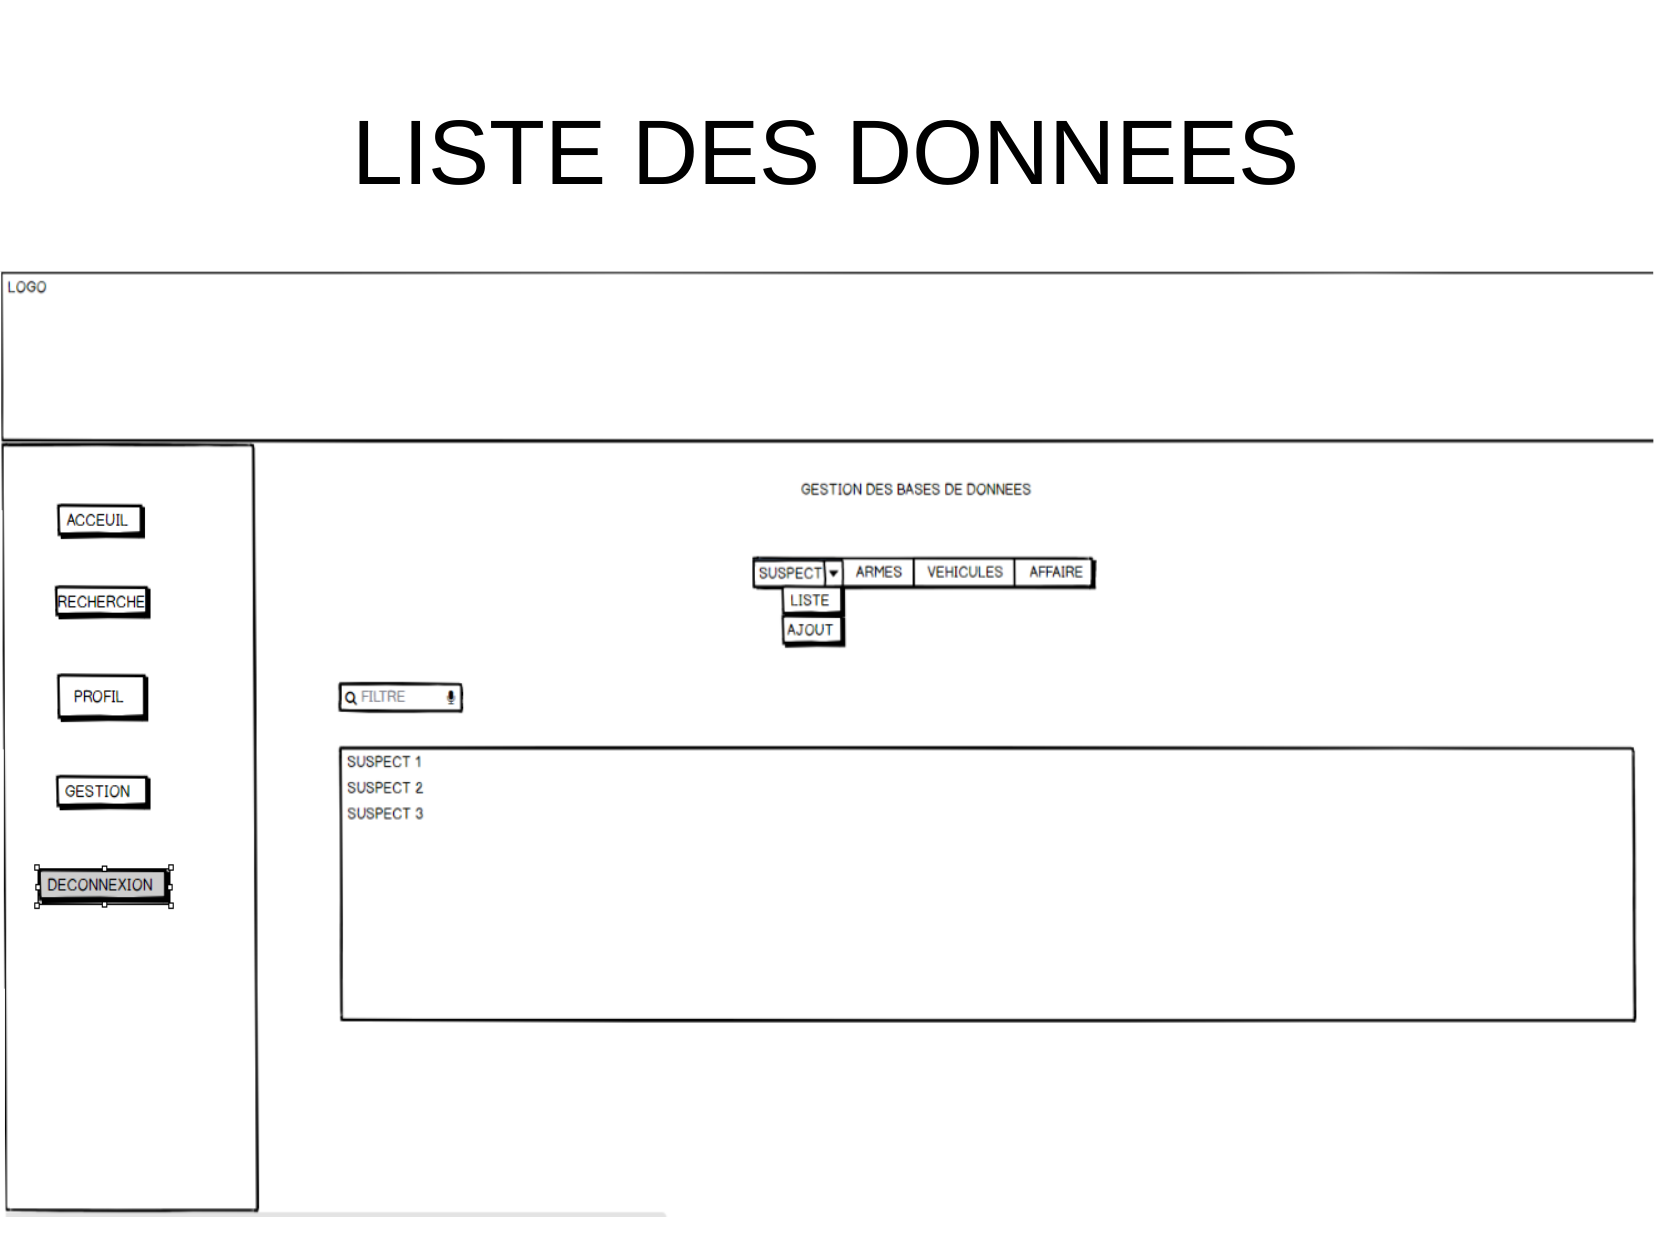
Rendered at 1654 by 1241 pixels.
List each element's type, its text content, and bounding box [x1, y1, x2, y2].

picture [0, 271, 1654, 1217]
title LISTE DES DONNEES [82, 49, 1571, 257]
